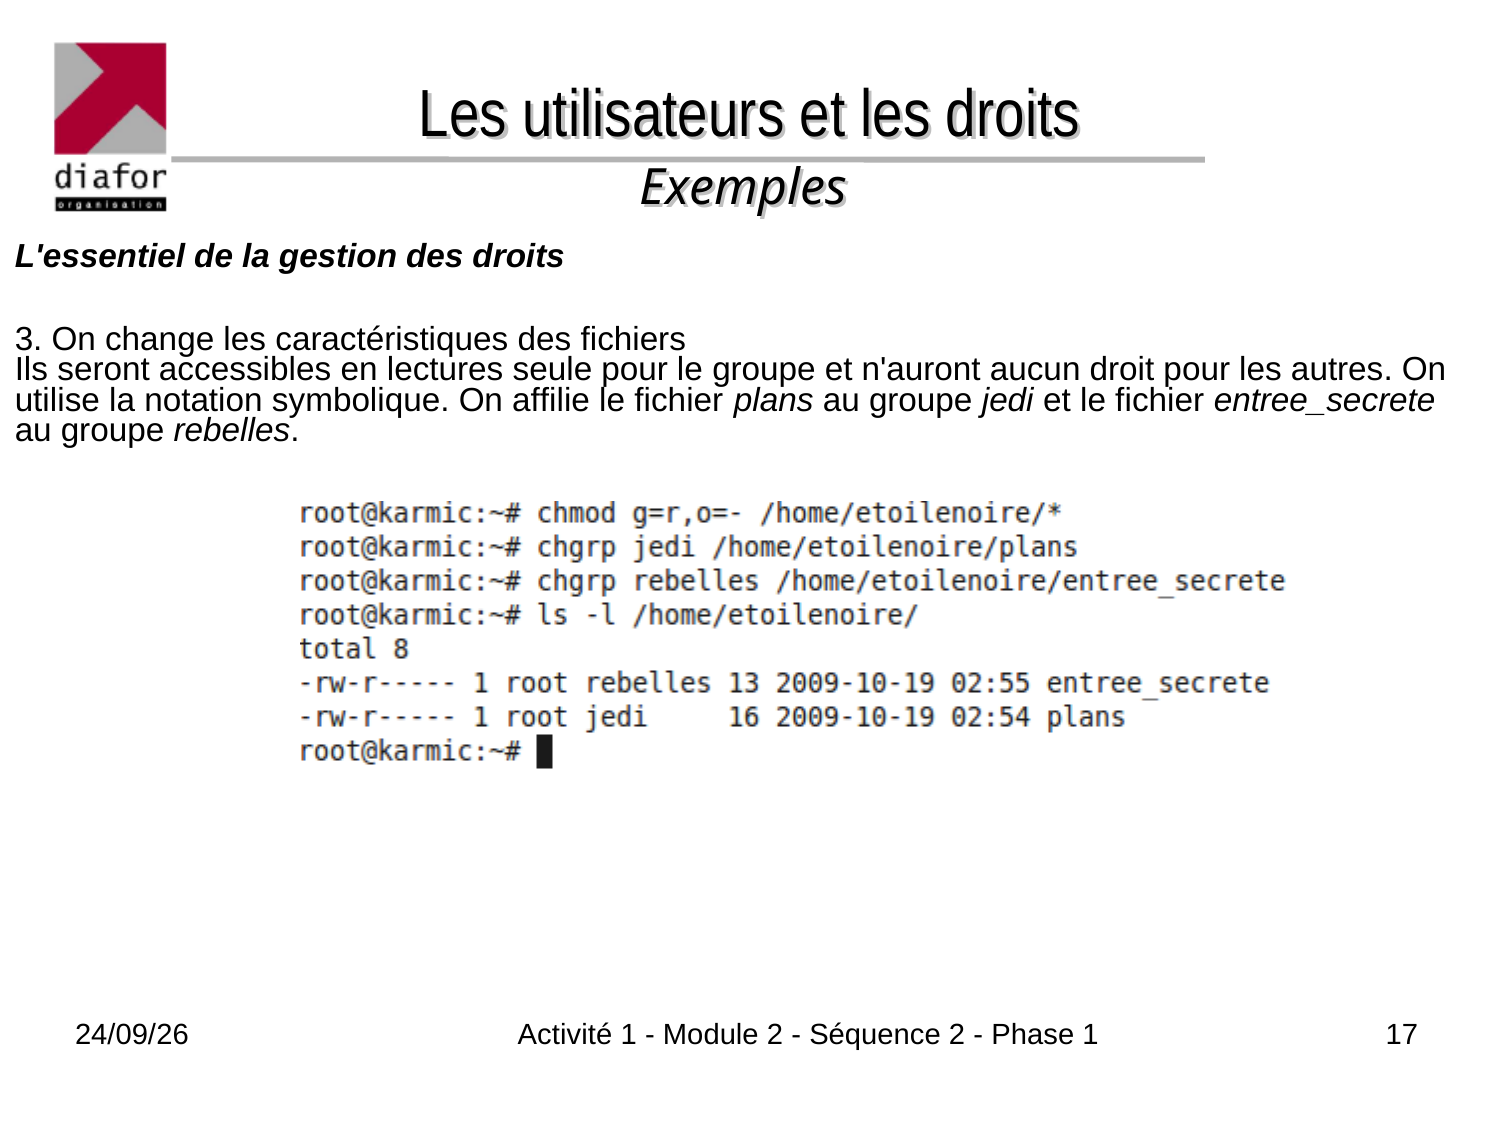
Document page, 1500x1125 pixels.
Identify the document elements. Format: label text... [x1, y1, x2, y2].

text_box 3. On change les caractéristiques des fichiers Ils seront accessibles en lectures seule pour le groupe et n'auront aucun droit pour les autres. On utilise la notation symbolique. On affilie le fichier plans au groupe jedi et le fichier entree_secrete au groupe rebelles. [0, 318, 1473, 455]
picture [300, 501, 1300, 791]
picture [53, 42, 168, 213]
text_box L'essentiel de la gestion des droits [0, 236, 580, 282]
title Les utilisateurs et les droits Exemples [75, 45, 1426, 250]
